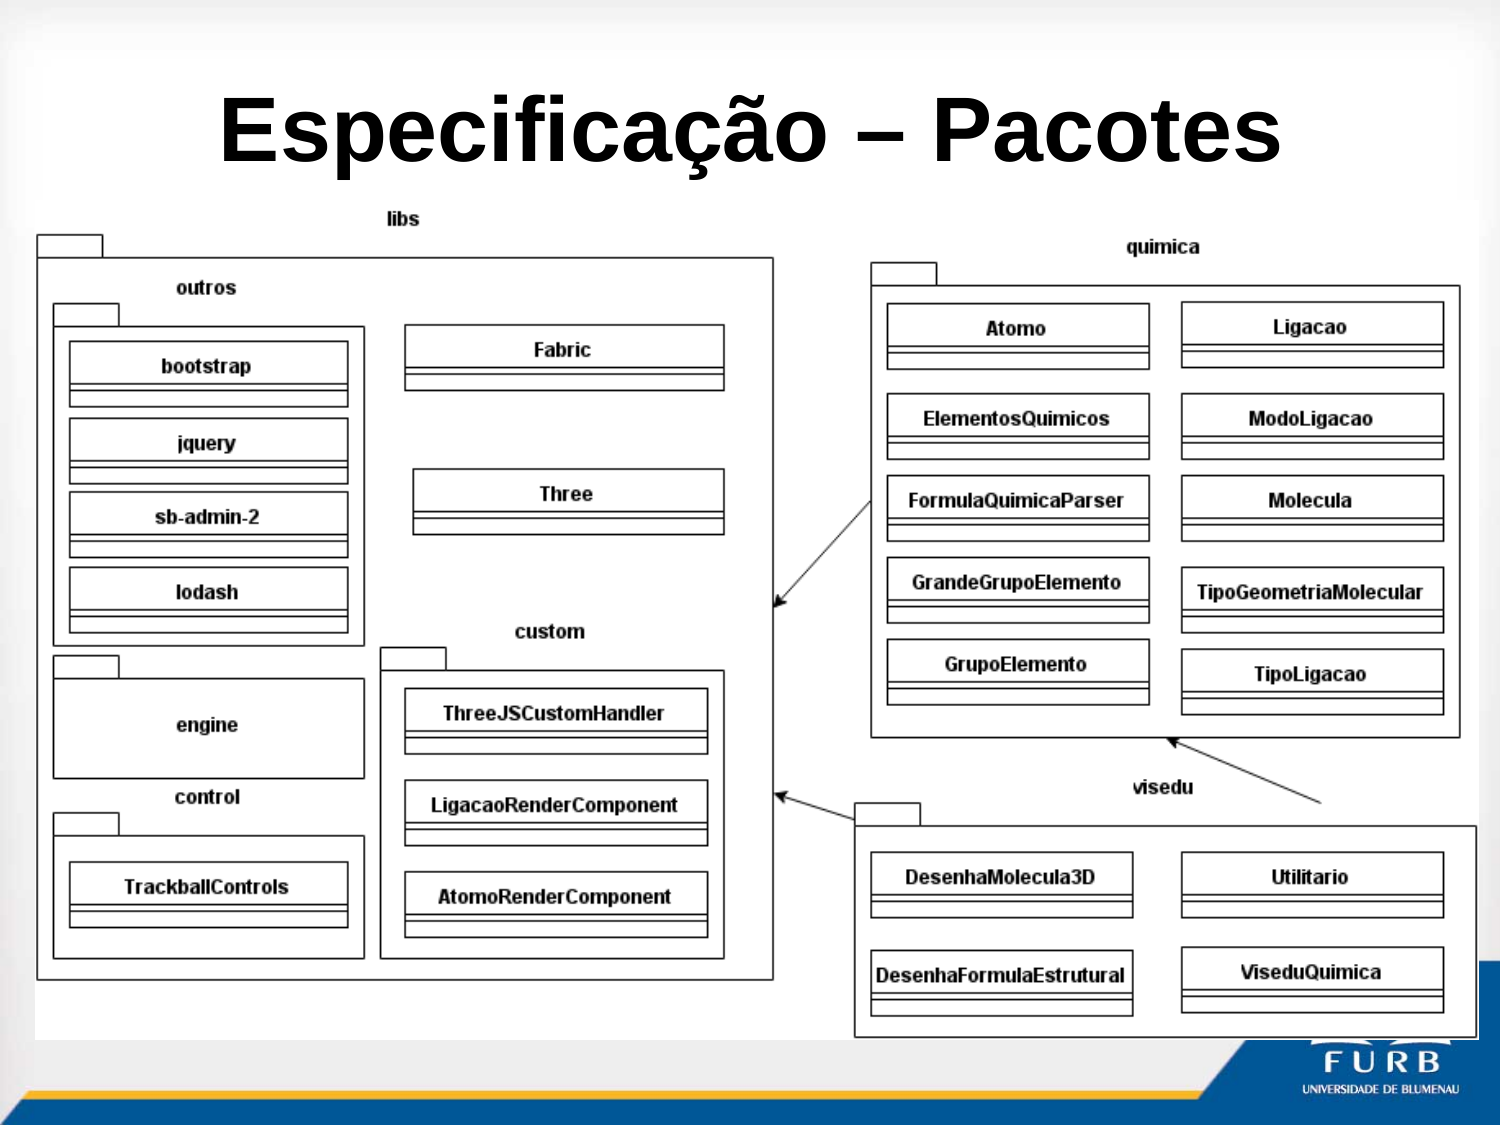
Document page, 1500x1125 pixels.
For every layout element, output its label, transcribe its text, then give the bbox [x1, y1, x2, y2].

picture [0, 0, 1500, 1125]
text_box Especificação – Pacotes [76, 30, 1427, 200]
